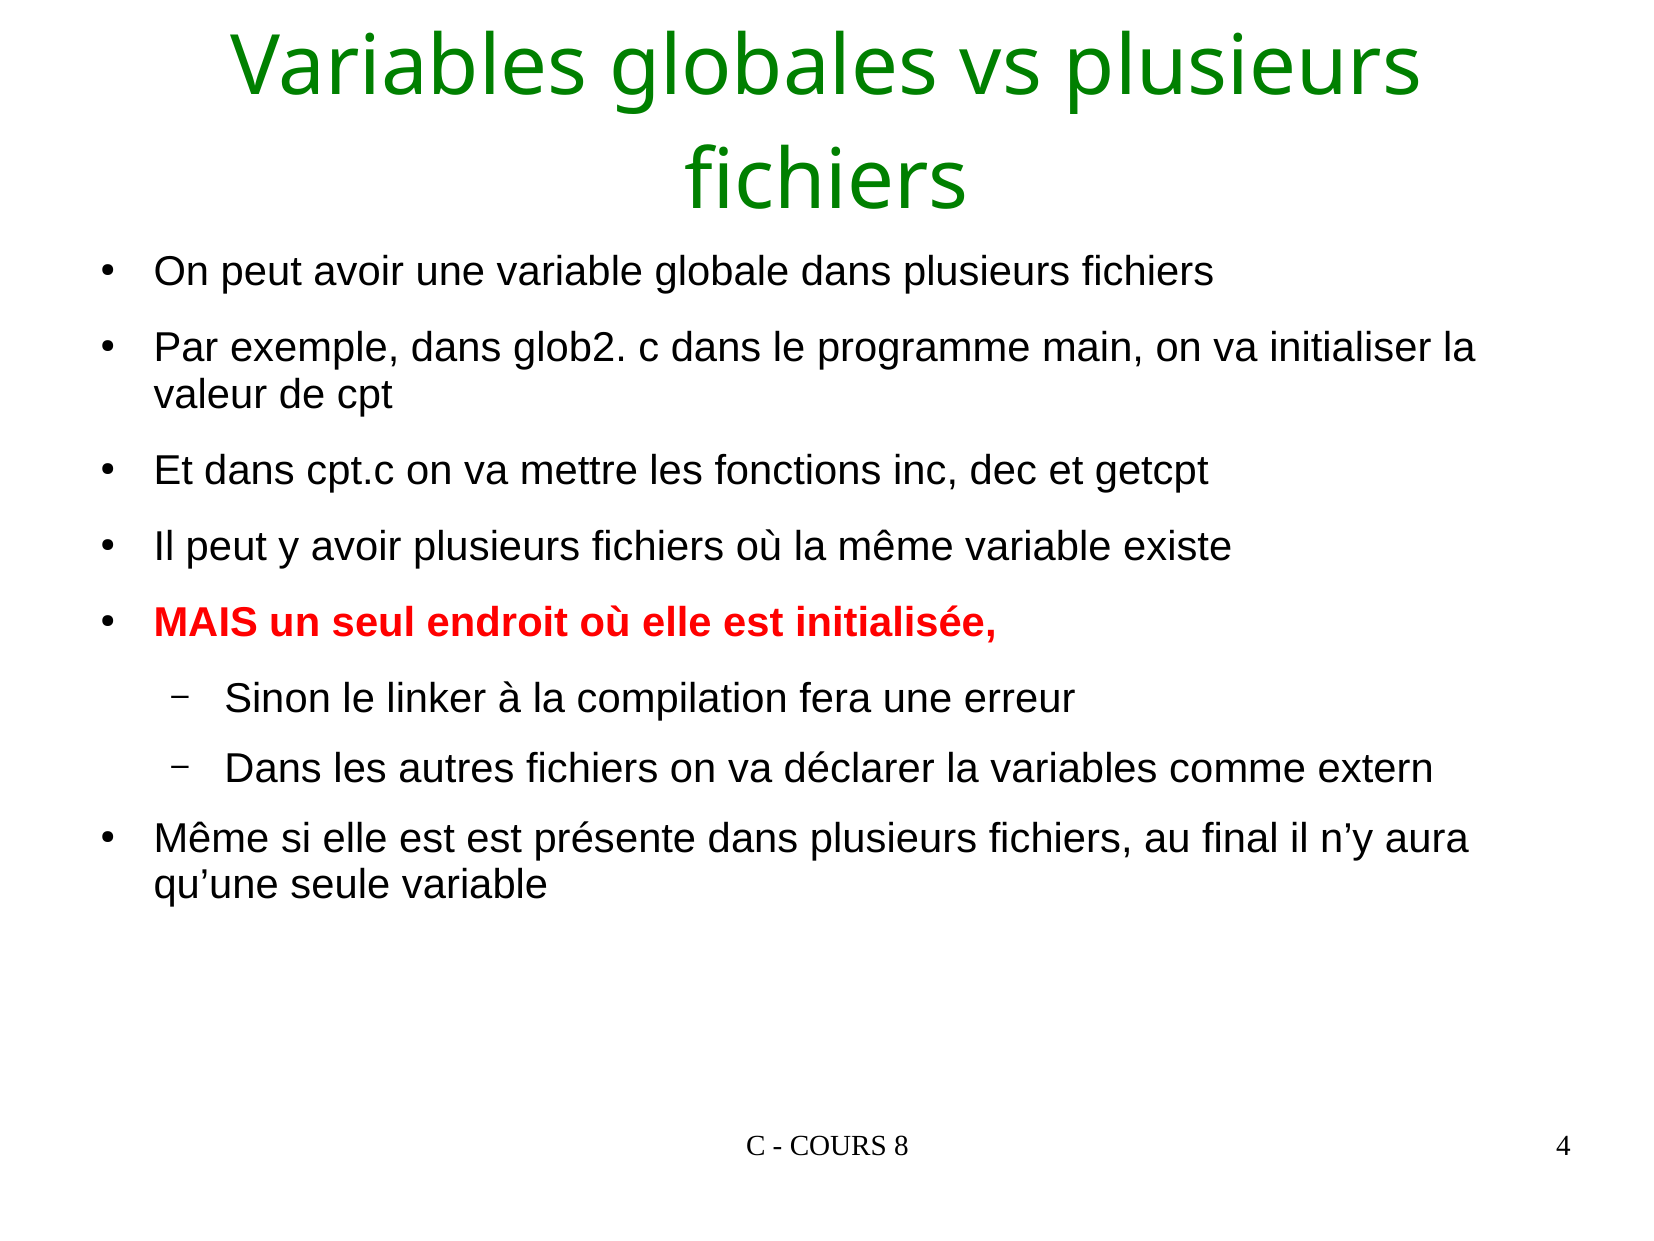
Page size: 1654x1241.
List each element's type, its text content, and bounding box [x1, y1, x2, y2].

list On peut avoir une variable globale dans plusieurs fichiers Par exemple, dans glob2. c dans le programme main, on va initialiser la valeur de cpt Et dans cpt.c on va mettre les fonctions inc, dec et getcpt Il peut y avoir plusieurs fichiers où la même variable existe MAIS un seul endroit où elle est initialisée, Sinon le linker à la compilation fera une erreur Dans les autres fichiers on va déclarer la variables comme extern Même si elle est est présente dans plusieurs fichiers, au final il n’y aura qu’une seule variable [82, 248, 1571, 1063]
title Variables globales vs plusieurs fichiers [82, 23, 1571, 216]
